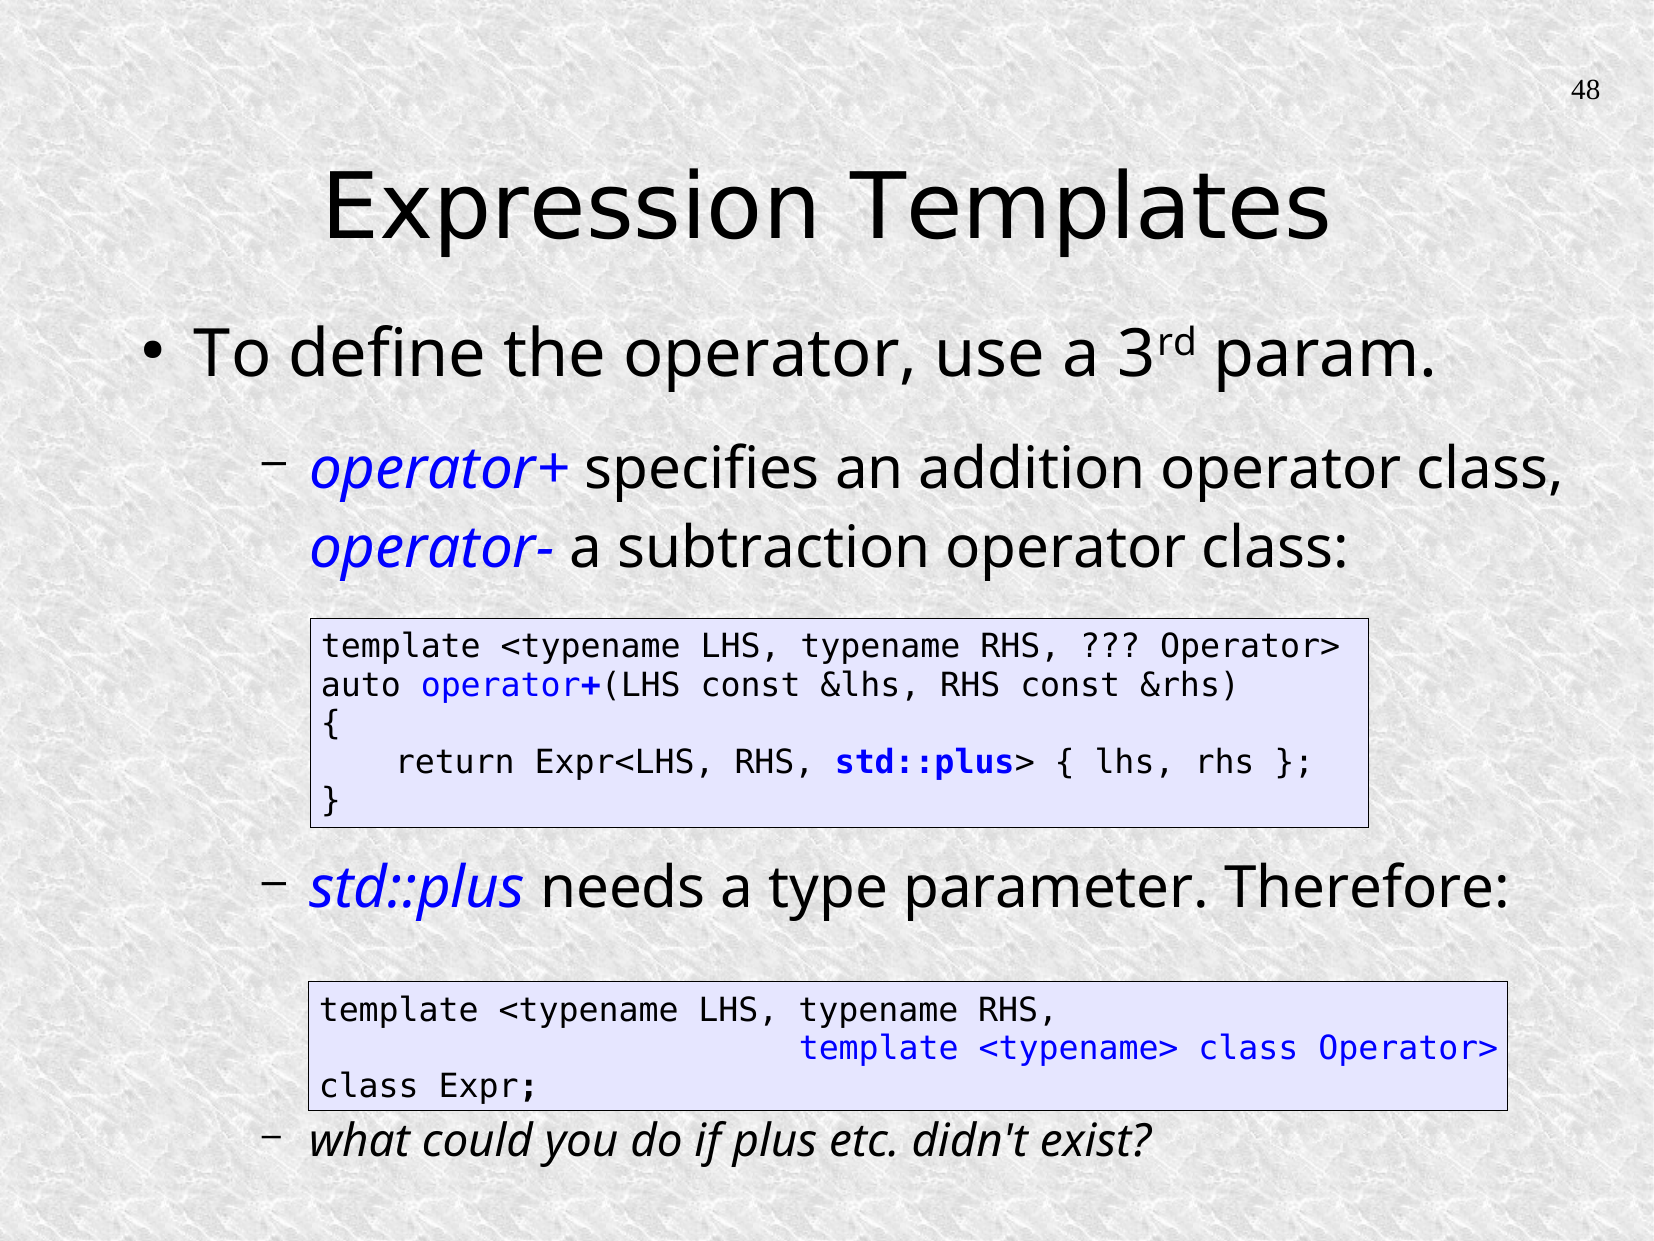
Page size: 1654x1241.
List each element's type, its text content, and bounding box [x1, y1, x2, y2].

title Expression Templates [121, 102, 1534, 310]
picture [0, 0, 1654, 1241]
text_box template <typename LHS, typename RHS, ??? Operator> auto operator+(LHS const &lhs, RHS const &rhs) { return Expr<LHS, RHS, std::plus> { lhs, rhs }; } [320, 627, 1364, 820]
text_box template <typename LHS, typename RHS, template <typename> class Operator> class Expr; [318, 990, 1538, 1145]
list To define the operator, use a 3rd param. operator+ specifies an addition operator class, operator- a subtraction operator class: std::plus needs a type parameter. Therefore: what could you do if plus etc. didn't exist? [123, 305, 1574, 1221]
text_box [310, 618, 1369, 828]
